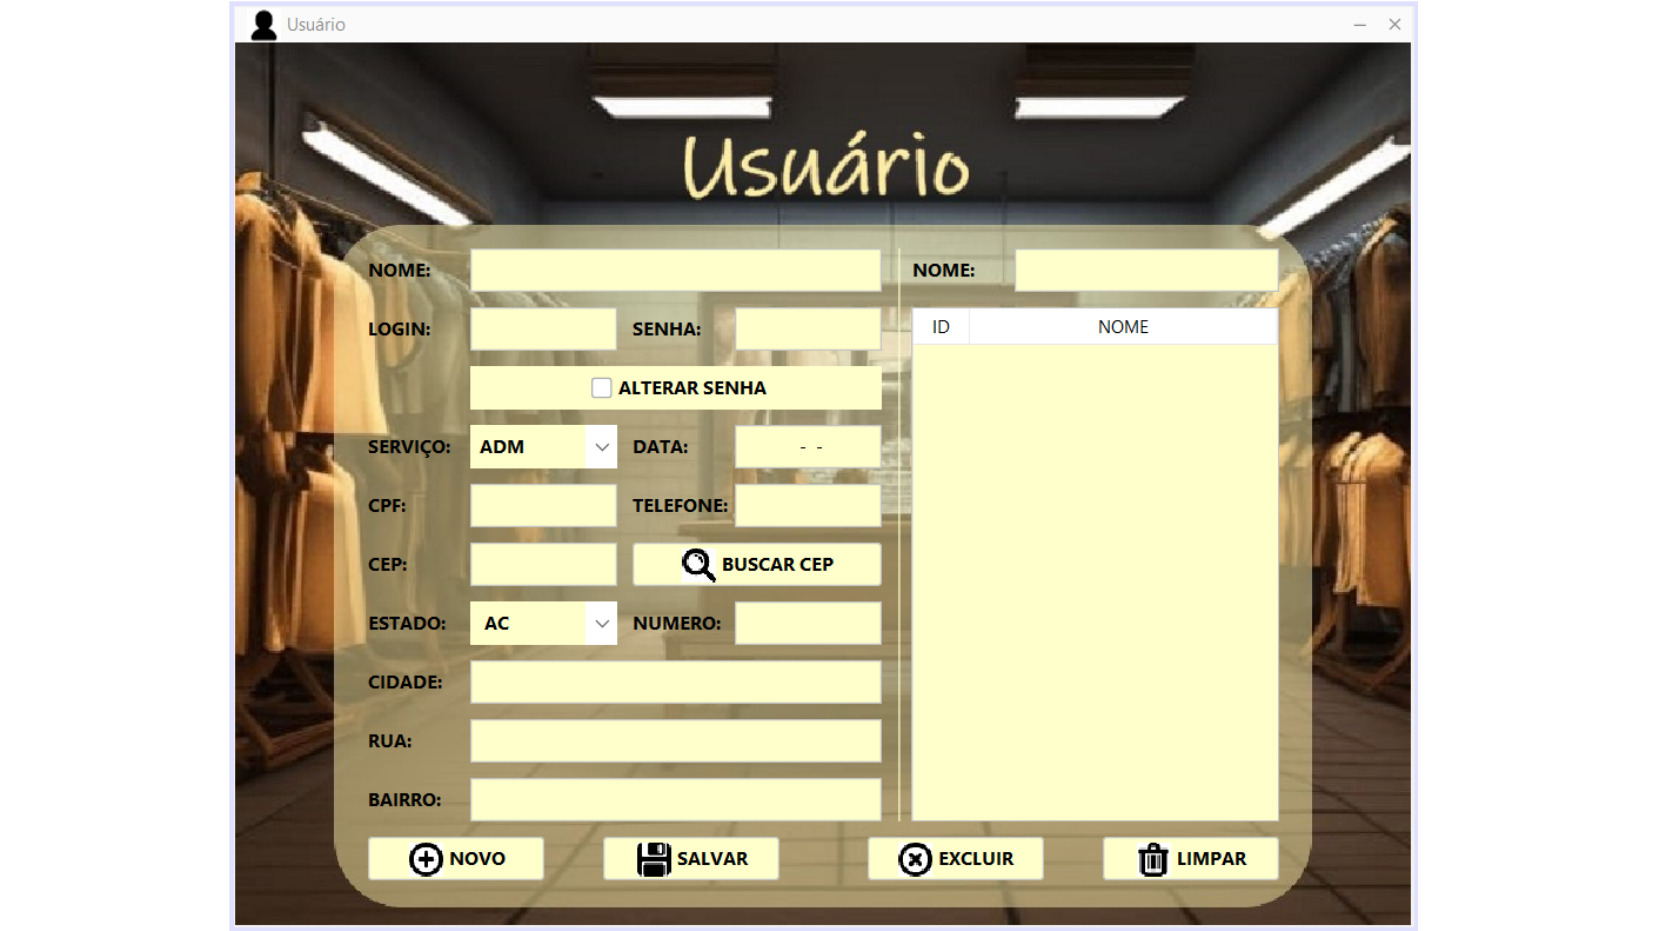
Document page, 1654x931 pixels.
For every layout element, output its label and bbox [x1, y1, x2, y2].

picture [227, 0, 1418, 931]
